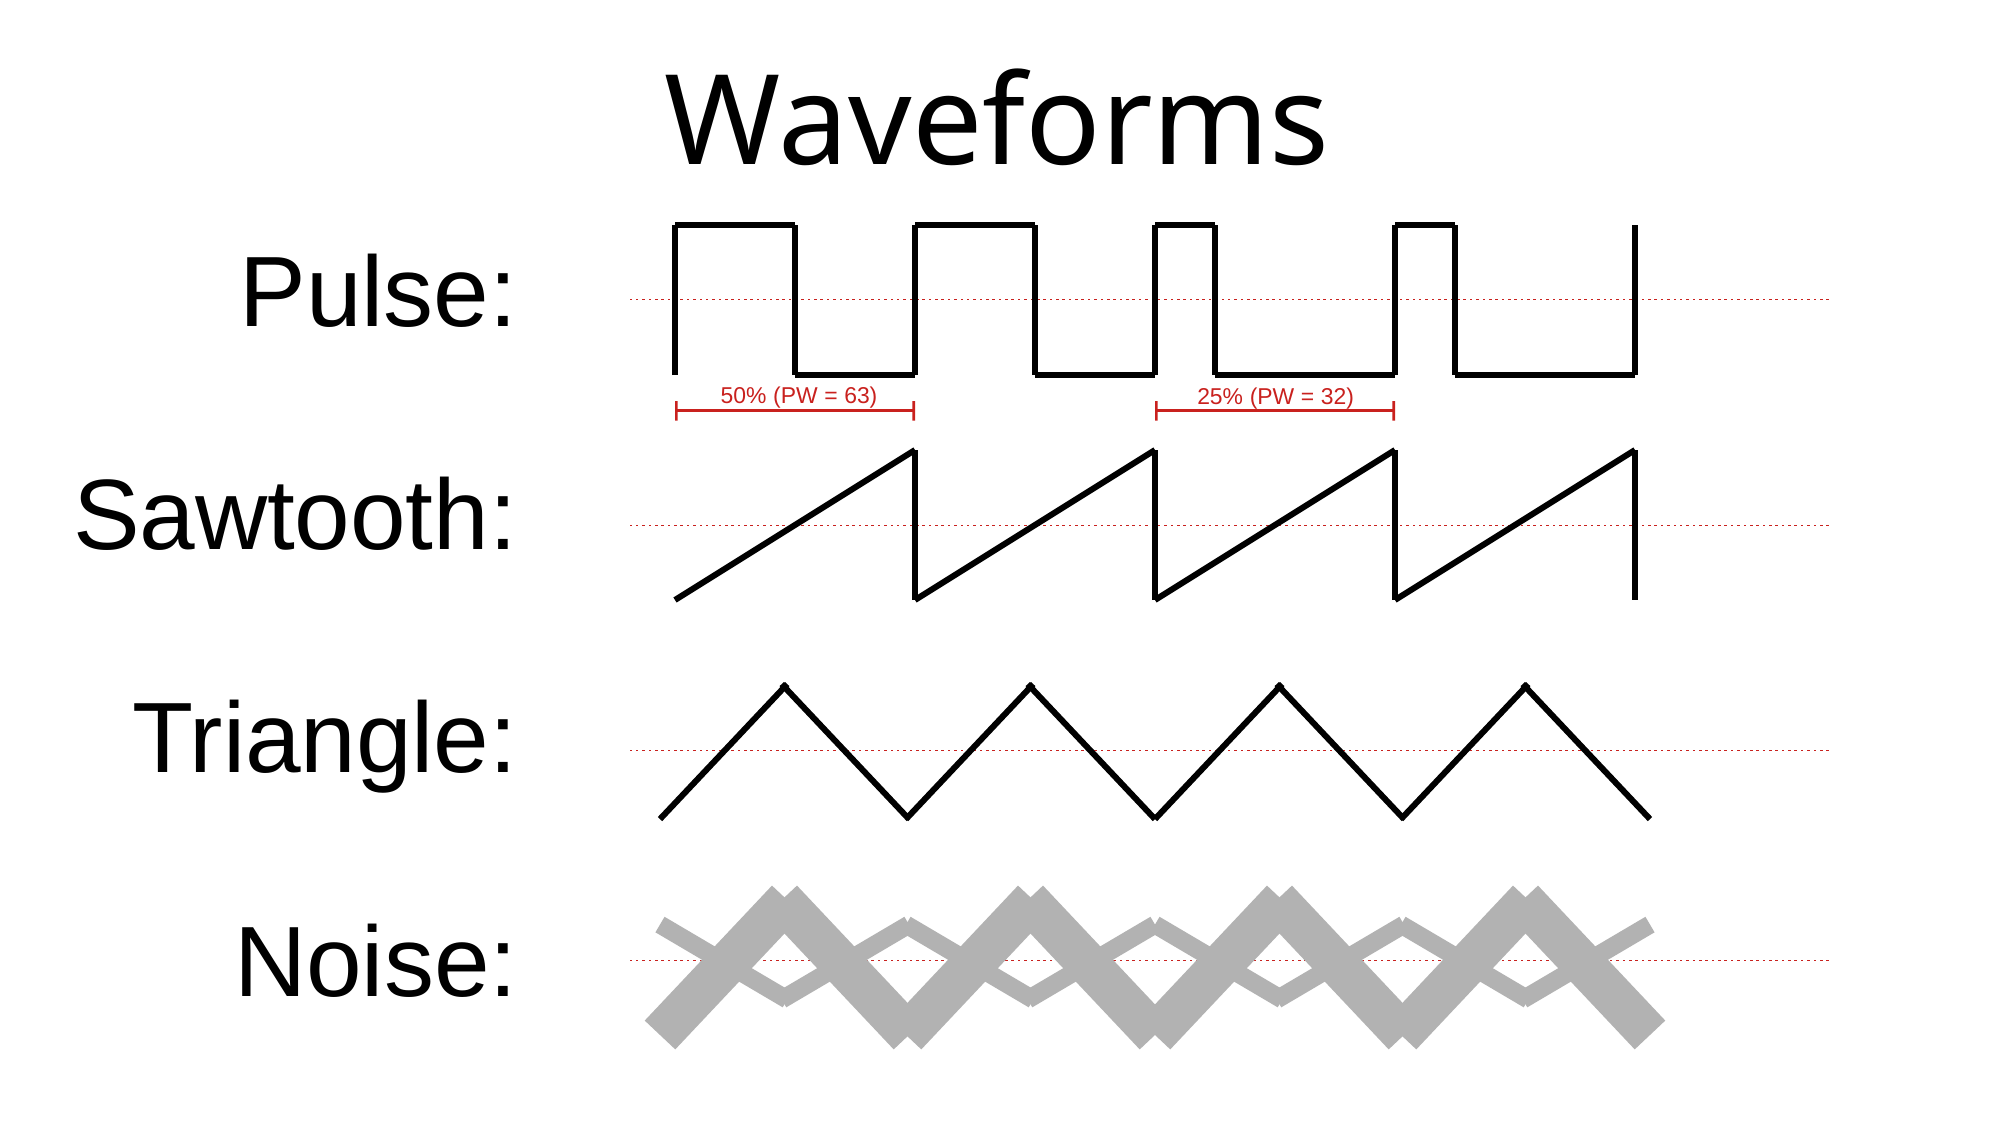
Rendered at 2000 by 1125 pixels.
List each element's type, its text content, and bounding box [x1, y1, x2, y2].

text_box 50% (PW = 63) [702, 372, 896, 419]
text_box 25% (PW = 32) [1179, 373, 1390, 420]
text_box Pulse: Sawtooth: Triangle: Noise: [58, 228, 533, 1026]
title Waveforms [15, 39, 1981, 211]
